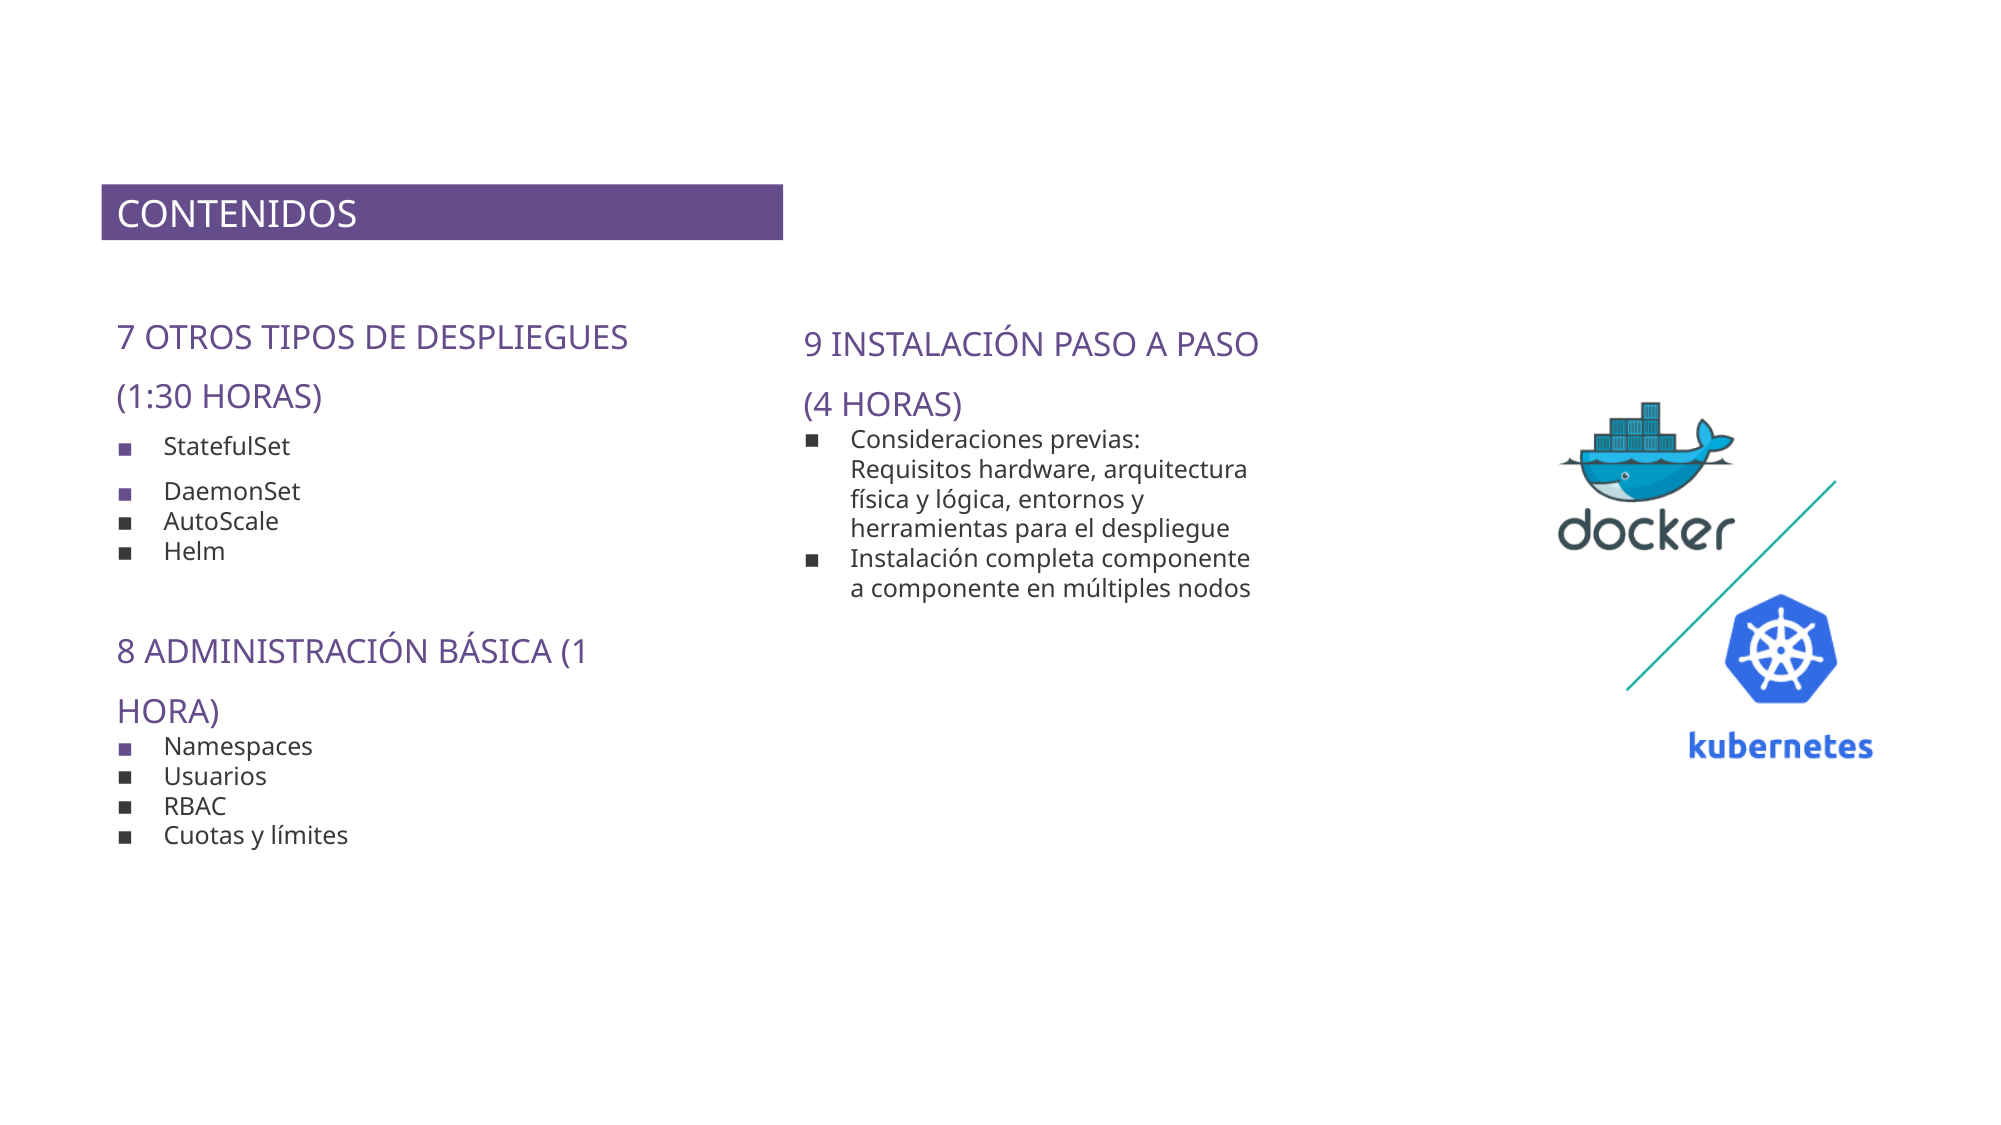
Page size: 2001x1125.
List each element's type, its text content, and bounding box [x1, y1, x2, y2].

text_box CONTENIDOS [101, 184, 784, 241]
picture [1521, 380, 1915, 774]
text_box 7 OTROS TIPOS DE DESPLIEGUES (1:30 HORAS) StatefulSet DaemonSet AutoScale Helm 8 ADMINISTRACIÓN BÁSICA (1 HORA) Namespaces Usuarios RBAC Cuotas y límites [101, 288, 683, 743]
text_box 9 INSTALACIÓN PASO A PASO (4 HORAS) Consideraciones previas: Requisitos hardware, arquitectura física y lógica, entornos y herramientas para el despliegue Instalación completa componente a componente en múltiples nodos [788, 288, 1281, 781]
